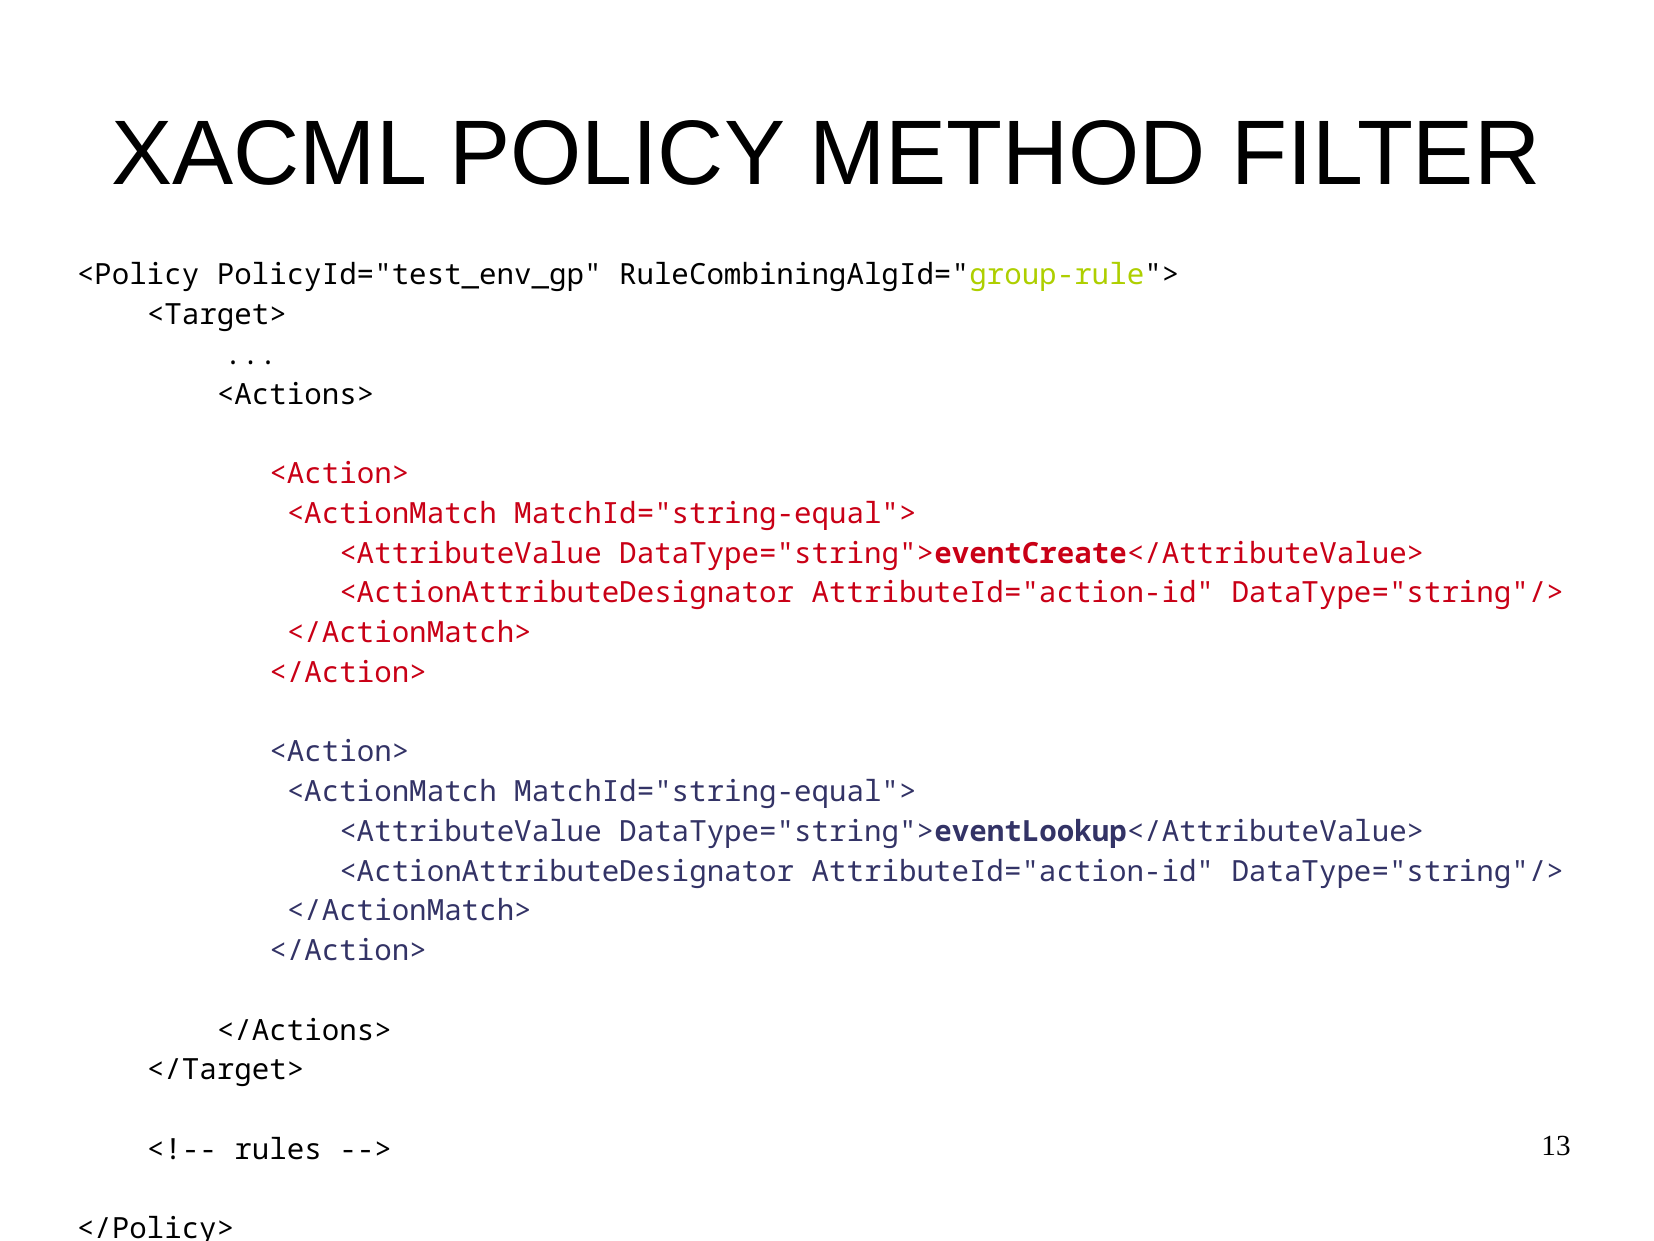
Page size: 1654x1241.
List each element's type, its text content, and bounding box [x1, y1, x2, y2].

subtitle <Policy PolicyId="test_env_gp" RuleCombiningAlgId="group-rule"> <Target> ... <Actions> <Action> <ActionMatch MatchId="string-equal"> <AttributeValue DataType="string">eventCreate</AttributeValue> <ActionAttributeDesignator AttributeId="action-id" DataType="string"/> </ActionMatch> </Action> <Action> <ActionMatch MatchId="string-equal"> <AttributeValue DataType="string">eventLookup</AttributeValue> <ActionAttributeDesignator AttributeId="action-id" DataType="string"/> </ActionMatch> </Action> </Actions> </Target> <!-- rules --> </Policy> [76, 324, 1565, 1177]
title XACML POLICY METHOD FILTER [82, 56, 1571, 250]
